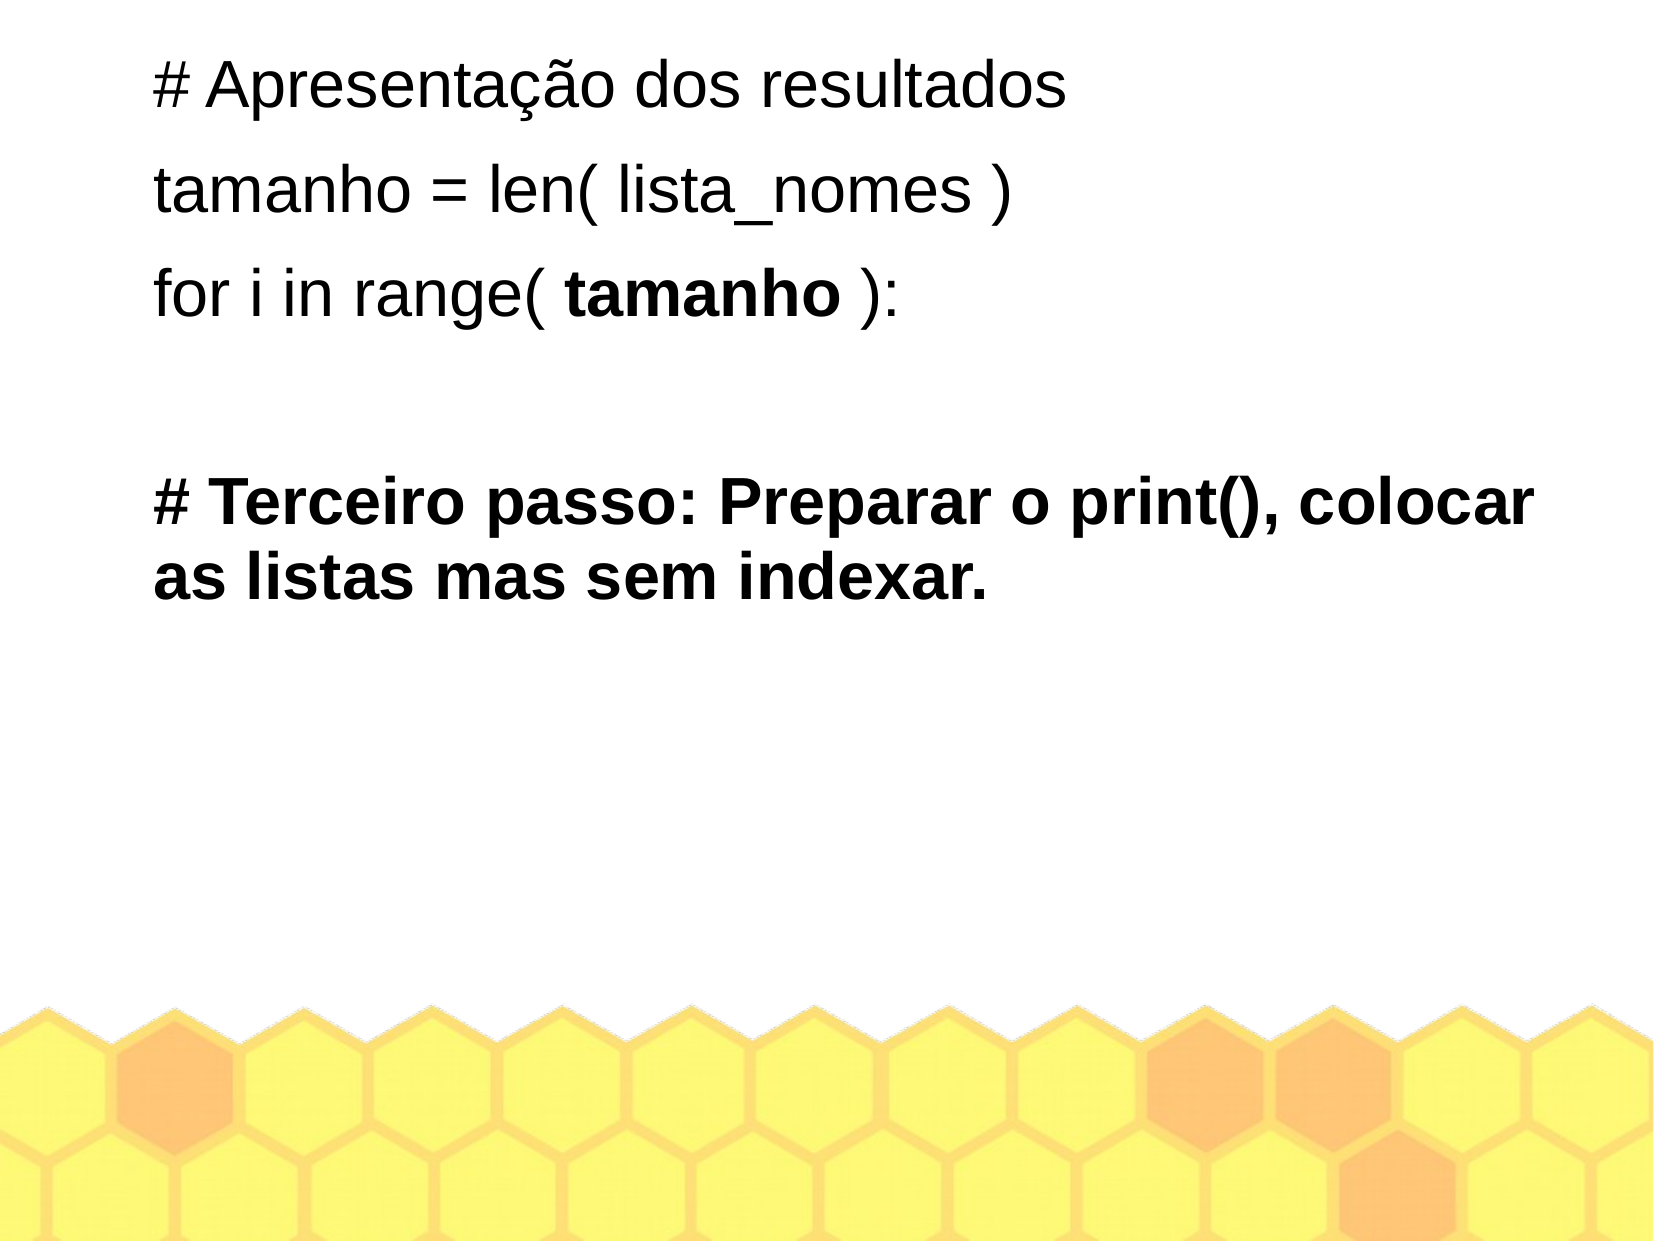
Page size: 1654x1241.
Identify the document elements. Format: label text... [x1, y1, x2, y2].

list # Apresentação dos resultados tamanho = len( lista_nomes ) for i in range( tamanho ): # Terceiro passo: Preparar o print(), colocar as listas mas sem indexar. [82, 47, 1571, 1205]
picture [0, 1001, 1654, 1241]
